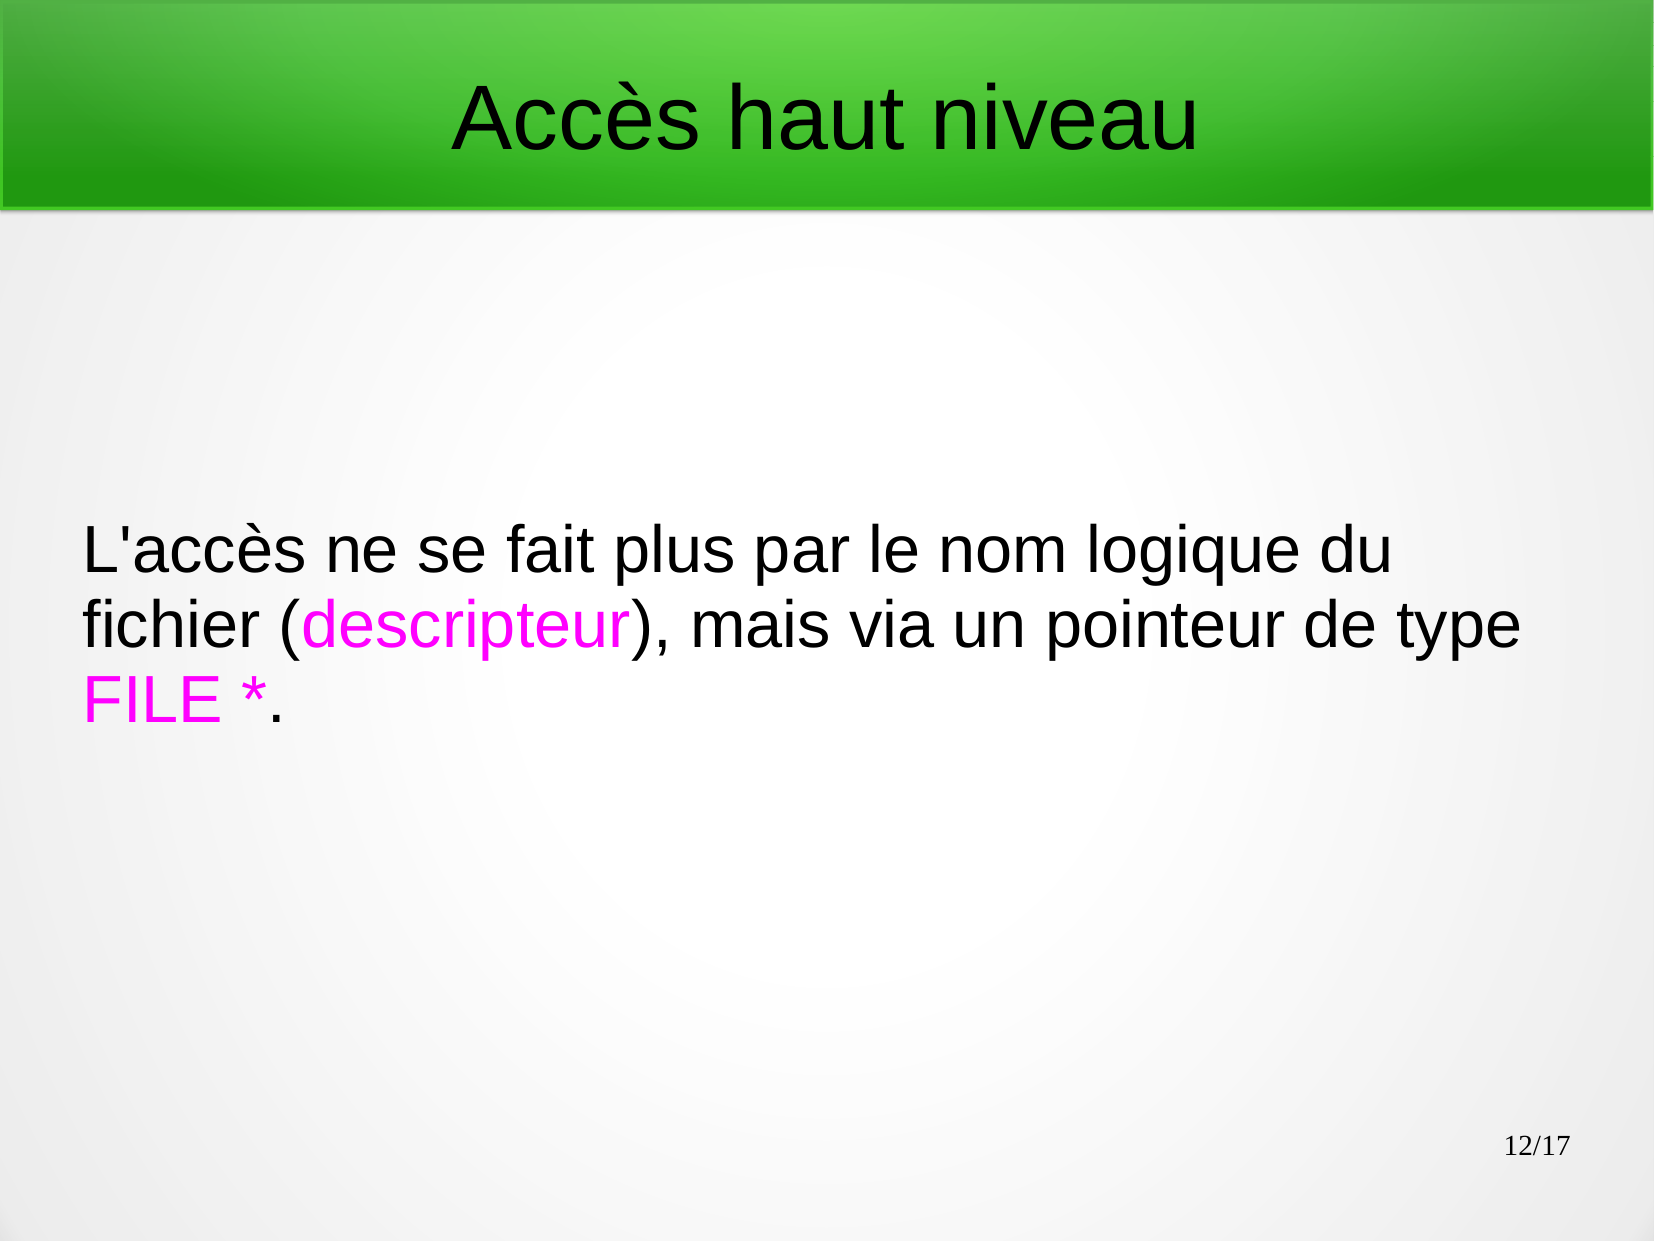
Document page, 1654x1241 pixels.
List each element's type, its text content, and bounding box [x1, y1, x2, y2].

title Accès haut niveau [82, 47, 1571, 189]
subtitle L'accès ne se fait plus par le nom logique du fichier (descripteur), mais via un pointeur de type FILE *. [82, 297, 1571, 1102]
